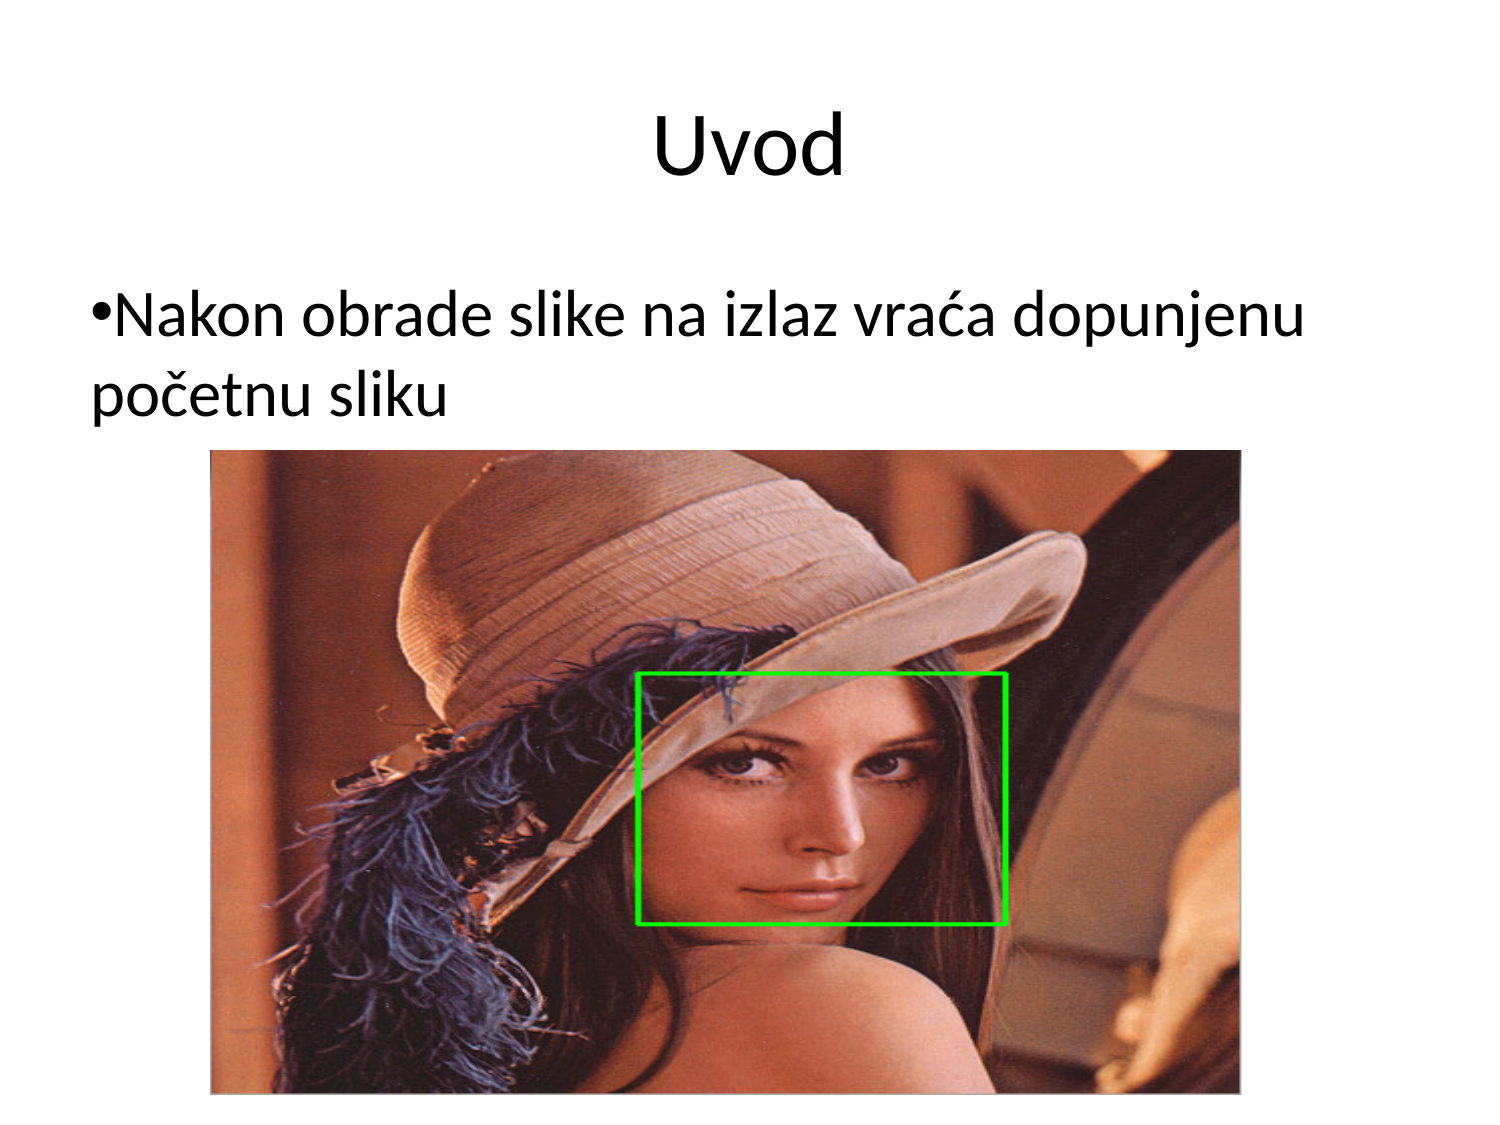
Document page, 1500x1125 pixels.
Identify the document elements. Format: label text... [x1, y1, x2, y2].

picture [210, 450, 1242, 1096]
title Uvod [75, 45, 1425, 233]
list Nakon obrade slike na izlaz vraća dopunjenu početnu sliku [75, 262, 1425, 1005]
